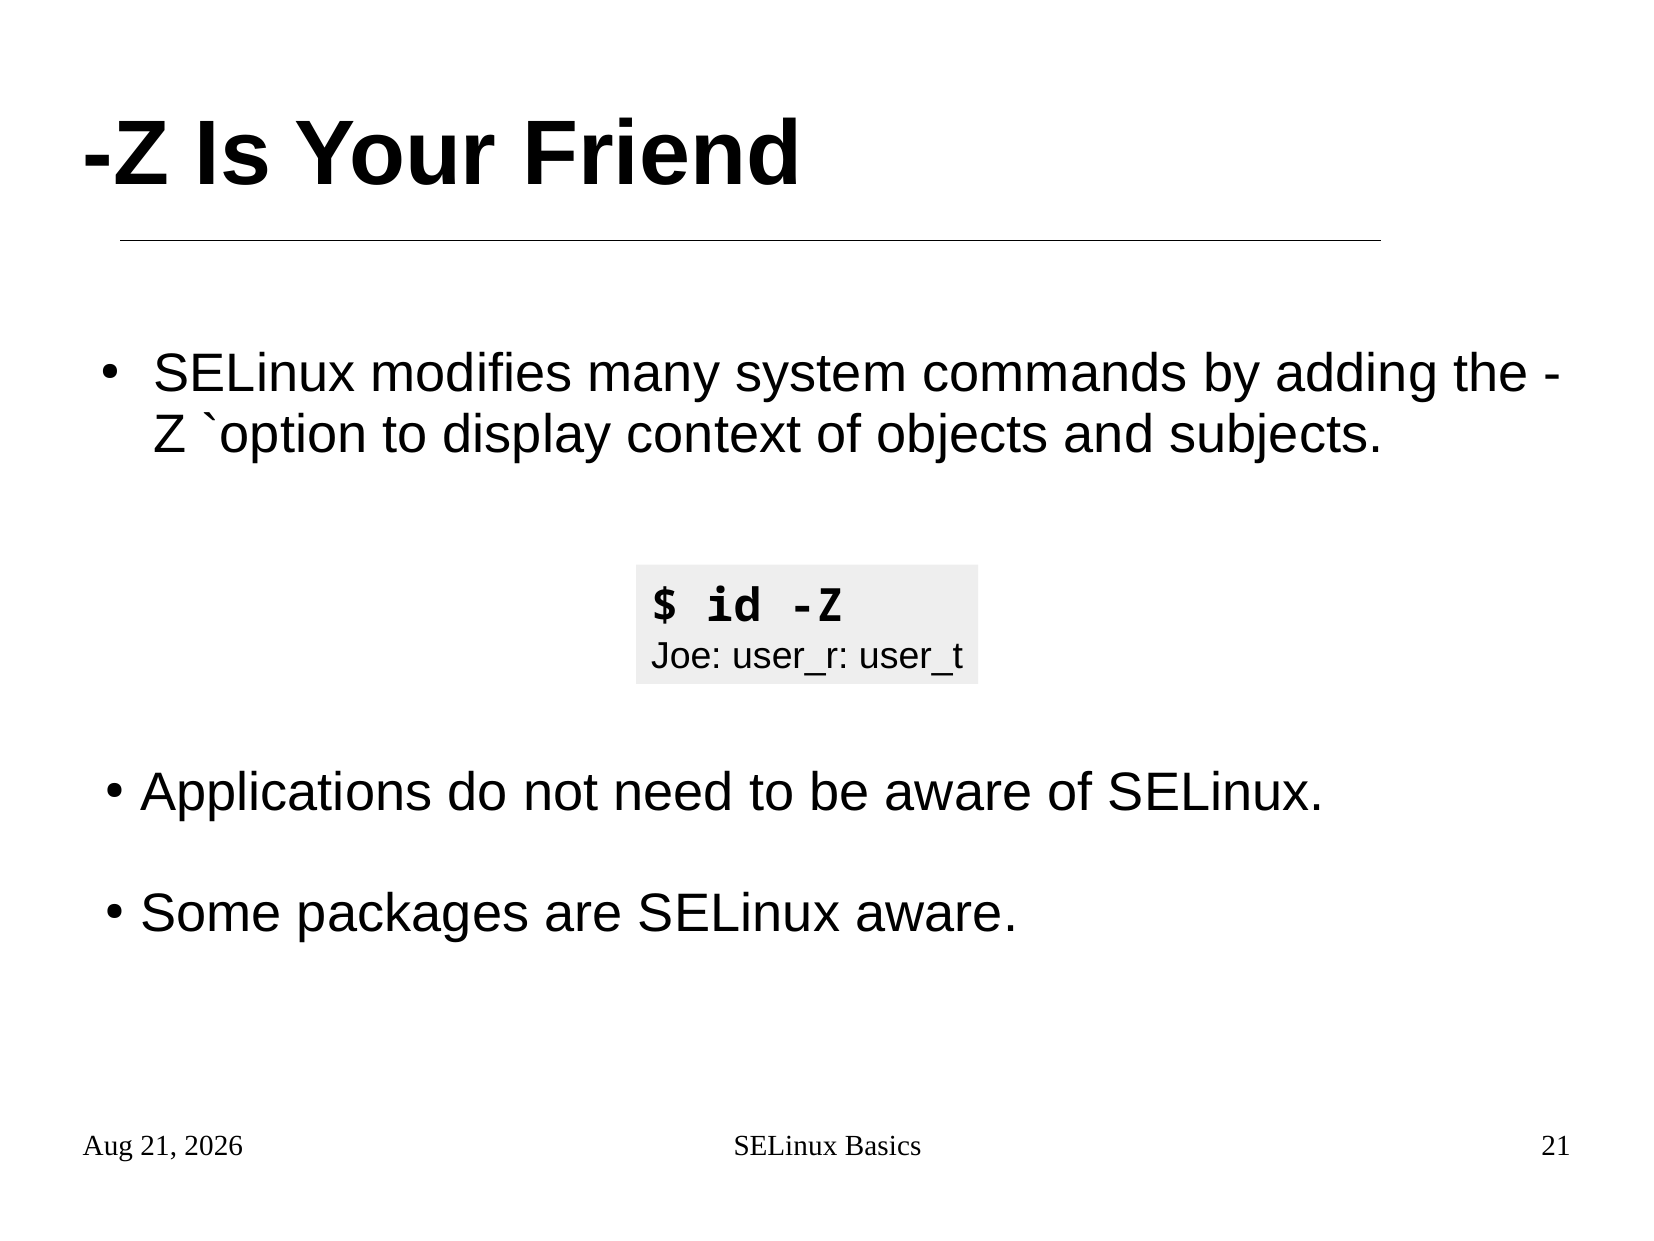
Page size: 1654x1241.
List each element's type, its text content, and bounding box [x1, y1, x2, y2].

title -Z Is Your Friend [82, 49, 1571, 257]
text_box Applications do not need to be aware of SELinux. Some packages are SELinux aware. [90, 753, 1546, 951]
list SELinux modifies many system commands by adding the -Z `option to display context of objects and subjects. [82, 342, 1571, 618]
text_box $ id -Z Joe: user_r: user_t [636, 564, 979, 676]
